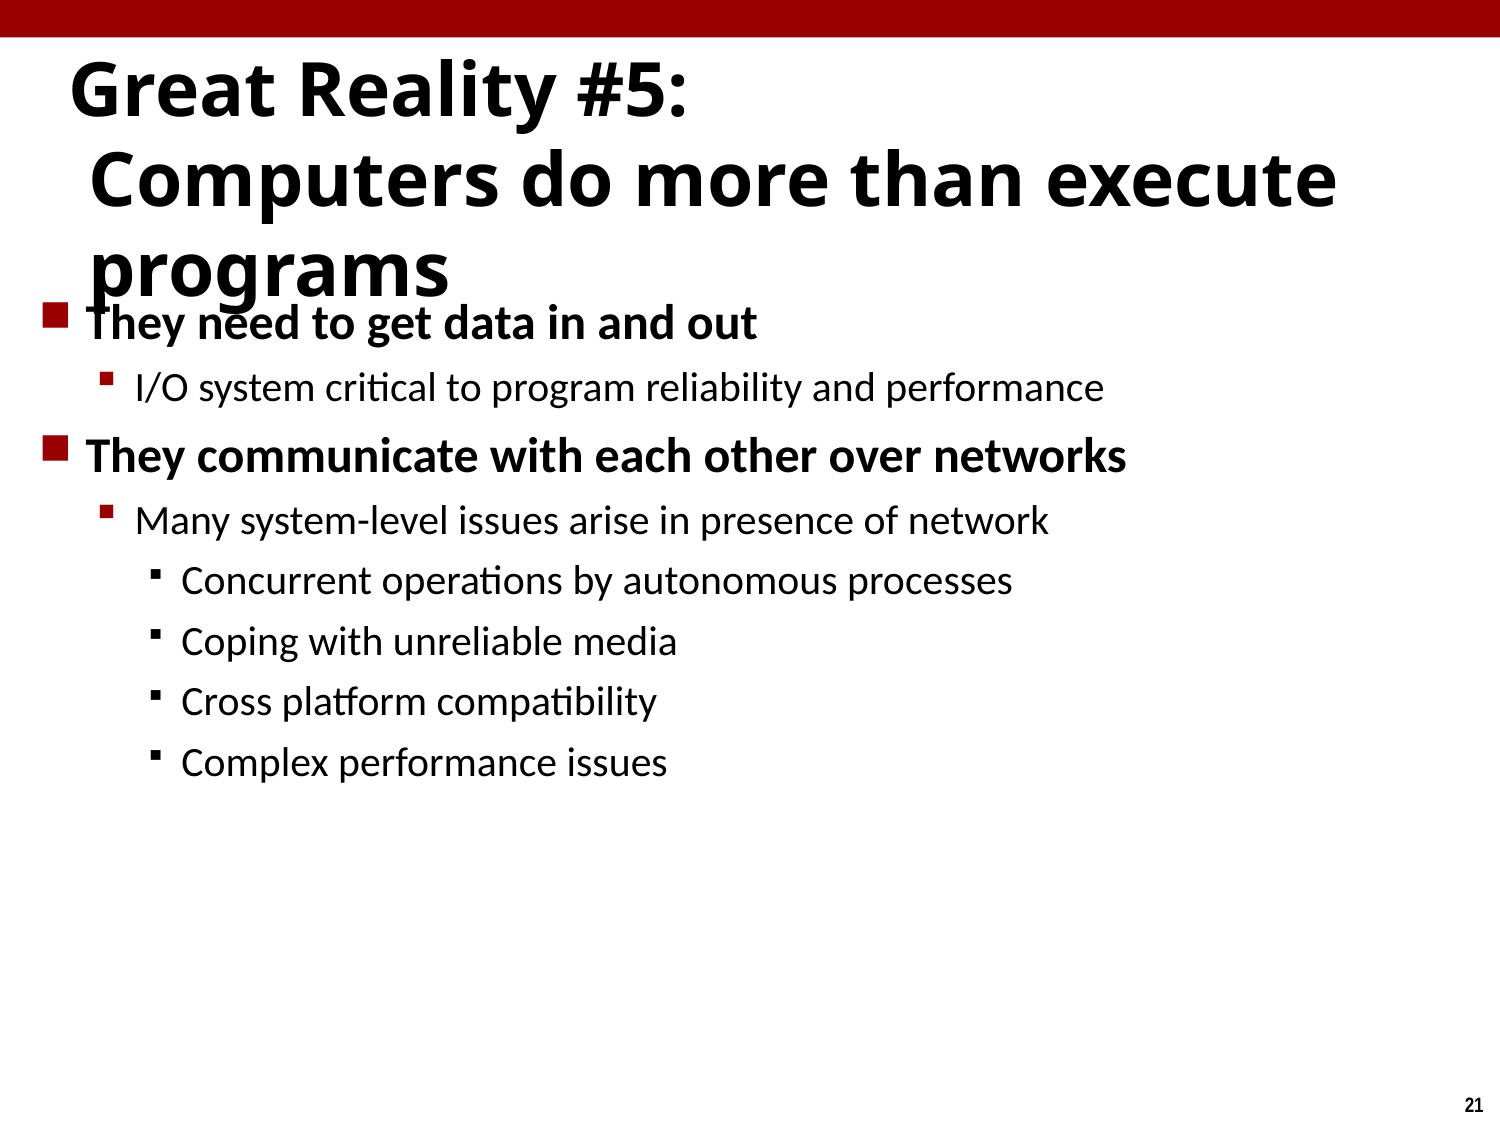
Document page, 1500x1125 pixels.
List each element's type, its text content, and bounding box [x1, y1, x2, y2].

title Great Reality #5: Computers do more than execute programs [62, 86, 1500, 266]
list They need to get data in and out I/O system critical to program reliability and performance They communicate with each other over networks Many system-level issues arise in presence of network Concurrent operations by autonomous processes Coping with unreliable media Cross platform compatibility Complex performance issues [37, 283, 1447, 709]
